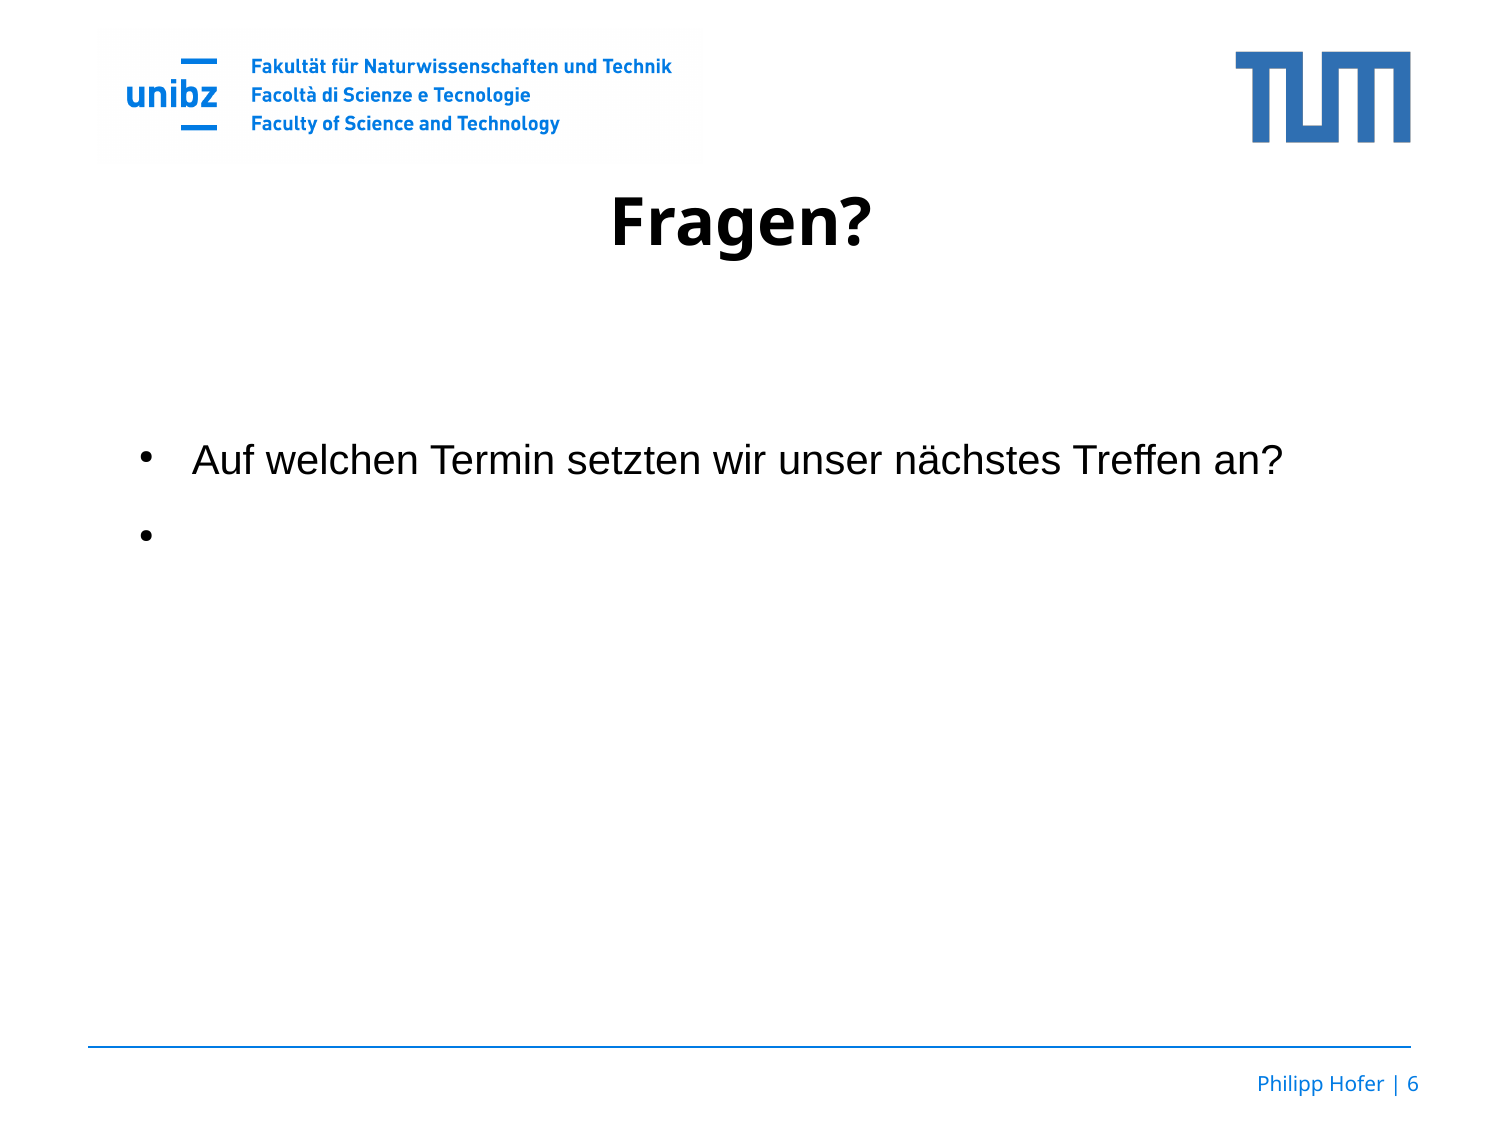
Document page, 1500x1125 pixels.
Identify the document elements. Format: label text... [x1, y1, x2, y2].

text_box Auf welchen Termin setzten wir unser nächstes Treffen an? [106, 425, 1374, 1125]
text_box Fragen? [103, 137, 1397, 300]
picture [1145, 0, 1500, 233]
picture [97, 28, 703, 164]
